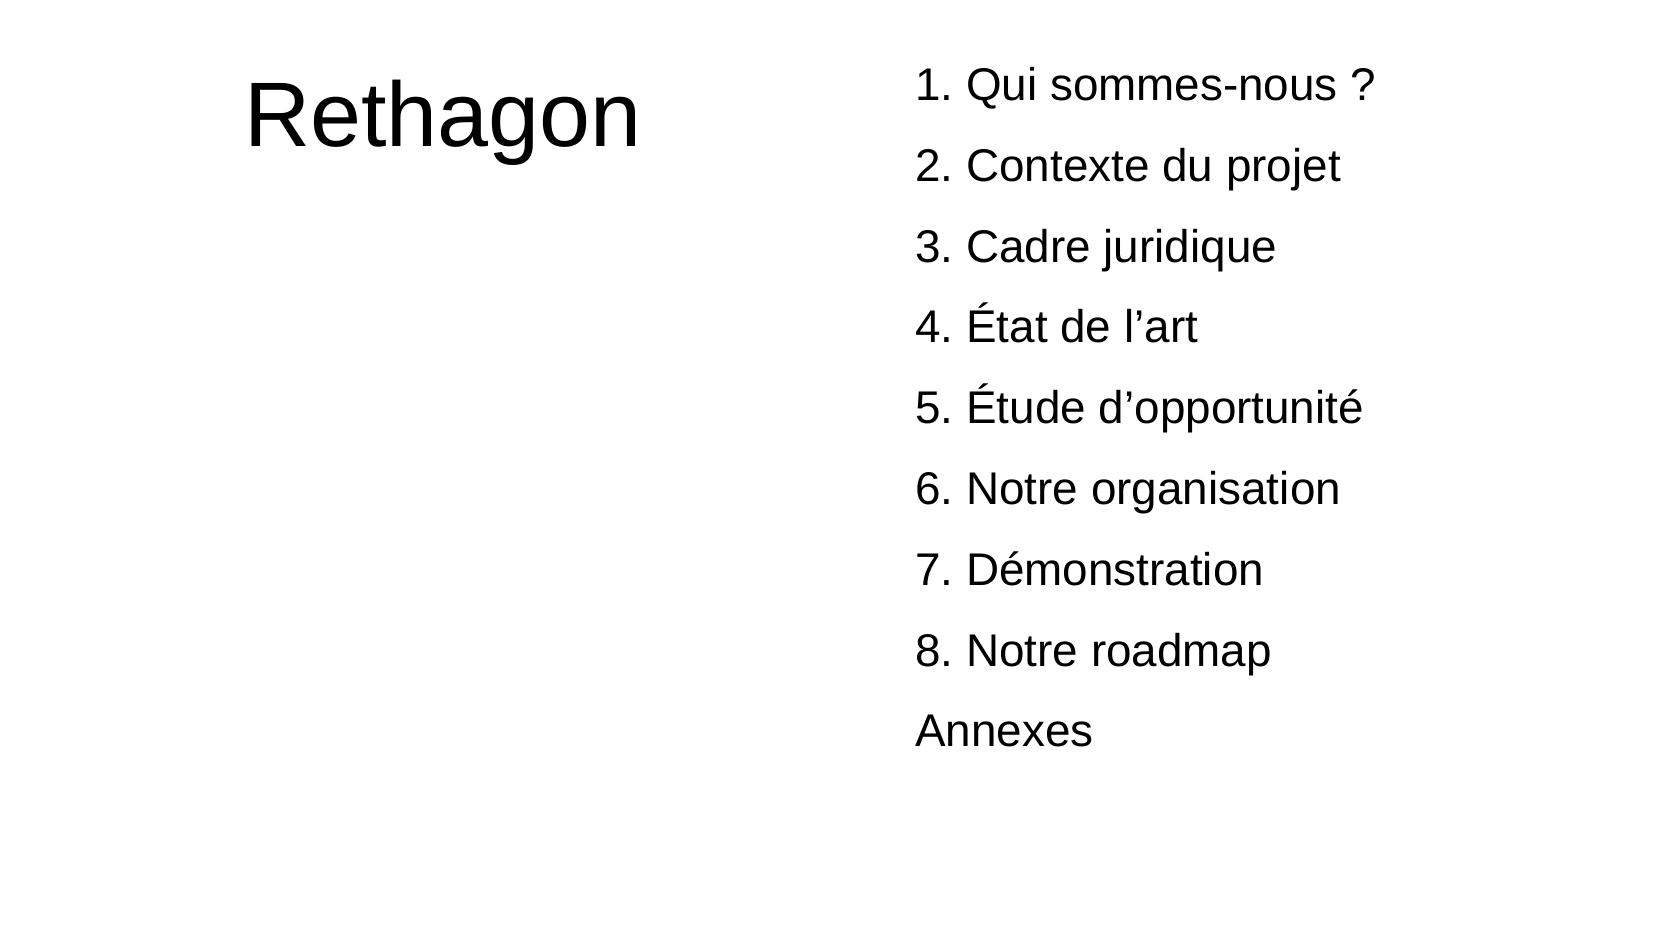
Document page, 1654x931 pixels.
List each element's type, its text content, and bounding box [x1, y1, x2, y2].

title Rethagon [118, 37, 768, 193]
list 1. Qui sommes-nous ? 2. Contexte du projet 3. Cadre juridique 4. État de l’art 5. Étude d’opportunité 6. Notre organisation 7. Démonstration 8. Notre roadmap Annexes [915, 59, 1571, 857]
